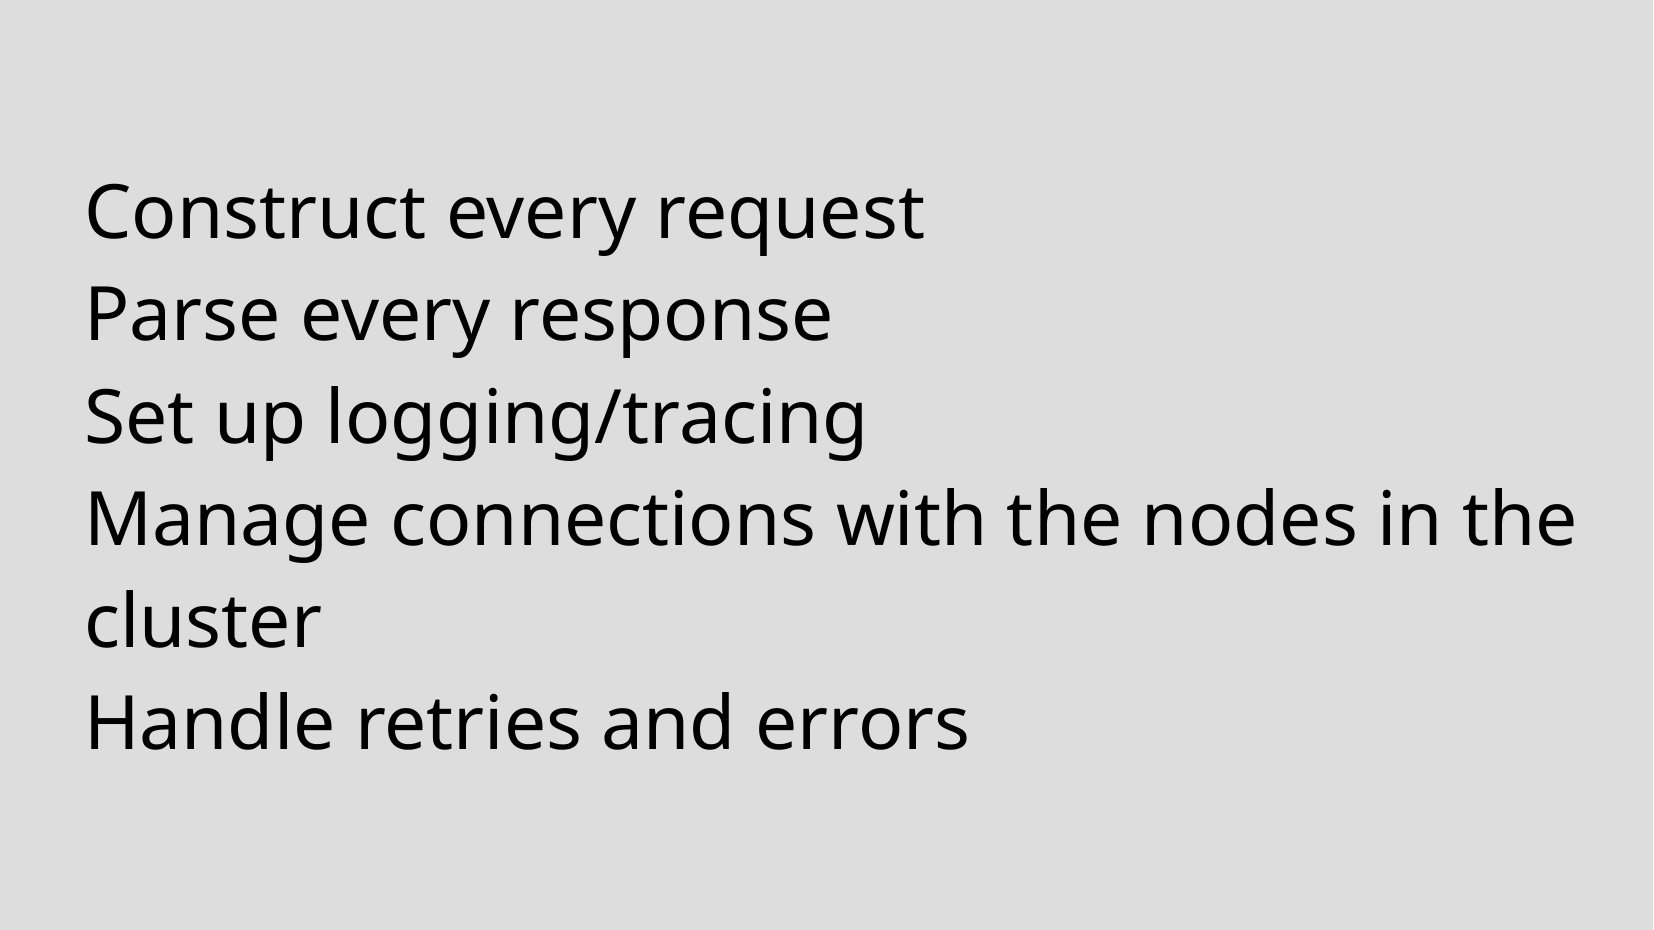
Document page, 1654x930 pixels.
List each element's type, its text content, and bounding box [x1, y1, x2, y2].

subtitle Construct every request Parse every response Set up logging/tracing Manage connections with the nodes in the cluster Handle retries and errors [84, 105, 1636, 826]
